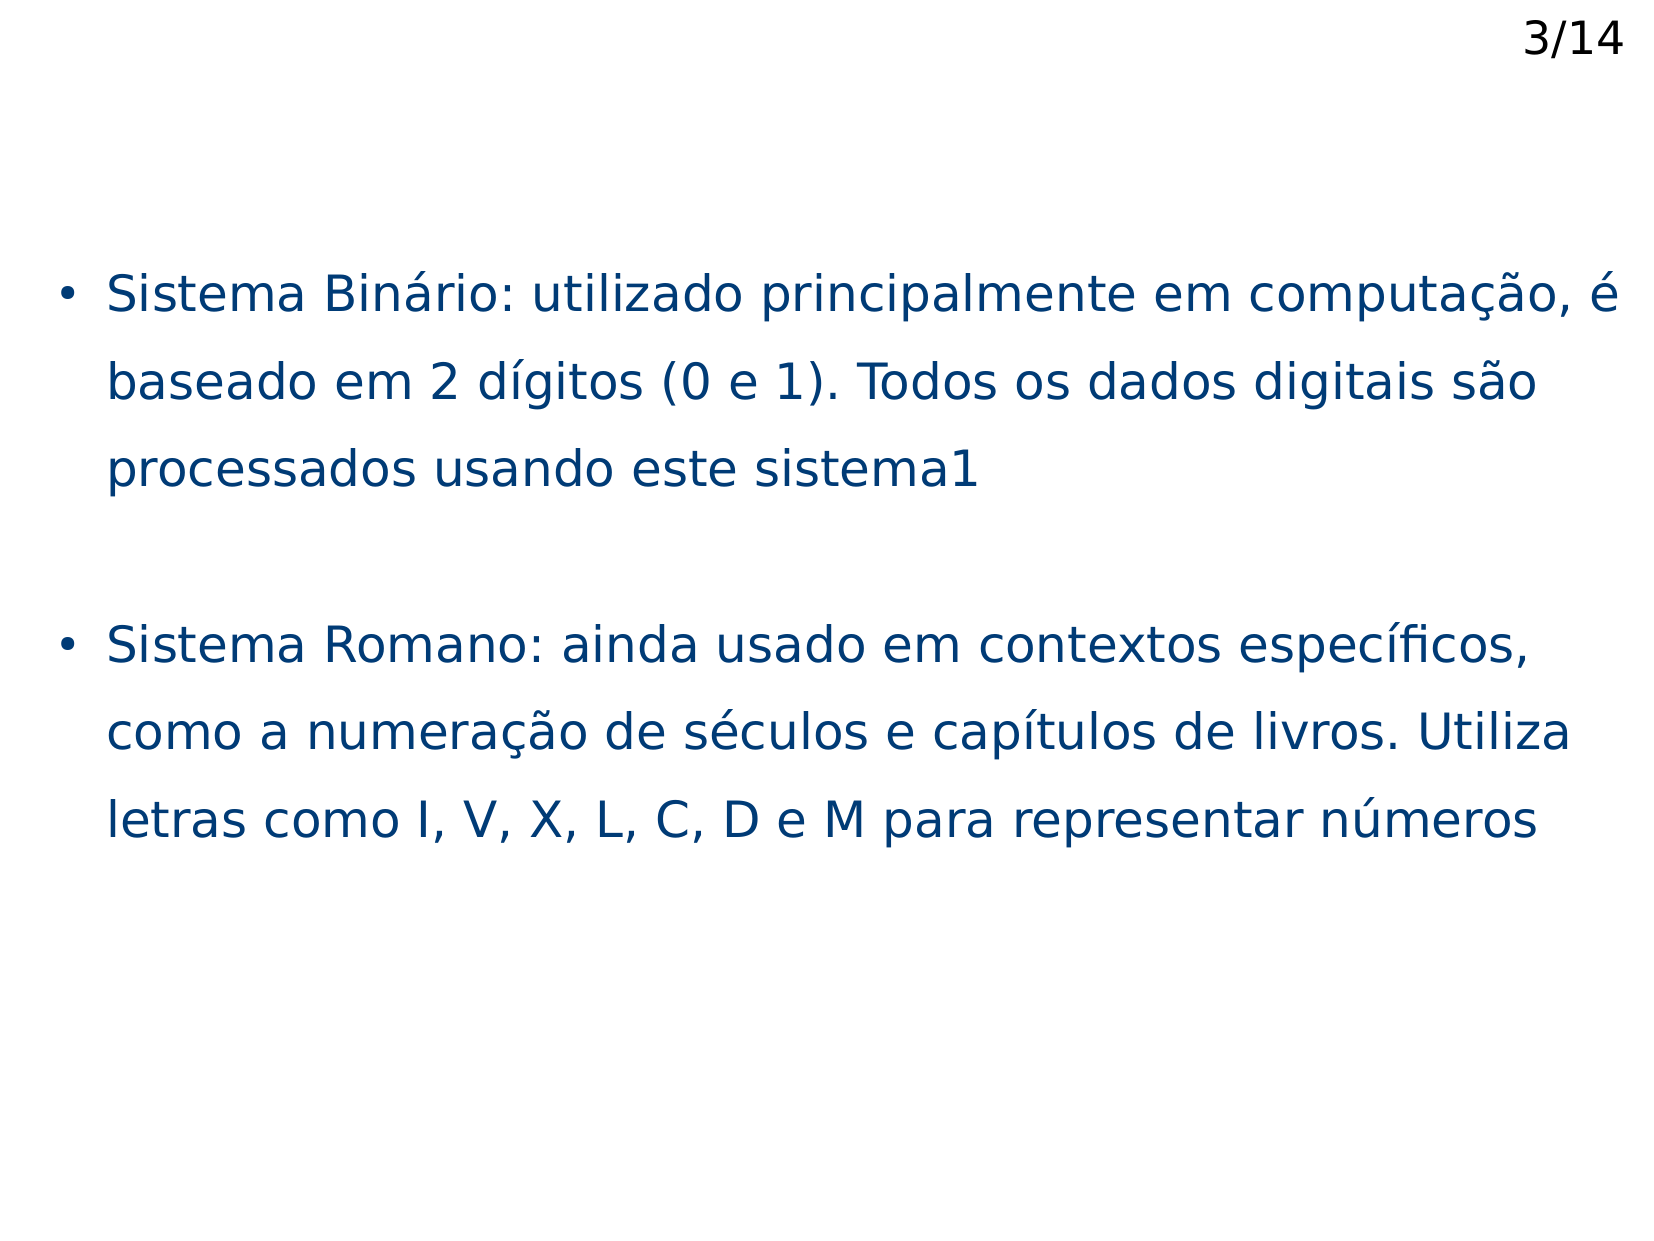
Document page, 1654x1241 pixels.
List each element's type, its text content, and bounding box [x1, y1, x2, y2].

list Sistema Binário: utilizado principalmente em computação, é baseado em 2 dígitos (0 e 1). Todos os dados digitais são processados usando este sistema1 Sistema Romano: ainda usado em contextos específicos, como a numeração de séculos e capítulos de livros. Utiliza letras como I, V, X, L, C, D e M para representar números [59, 236, 1625, 1211]
